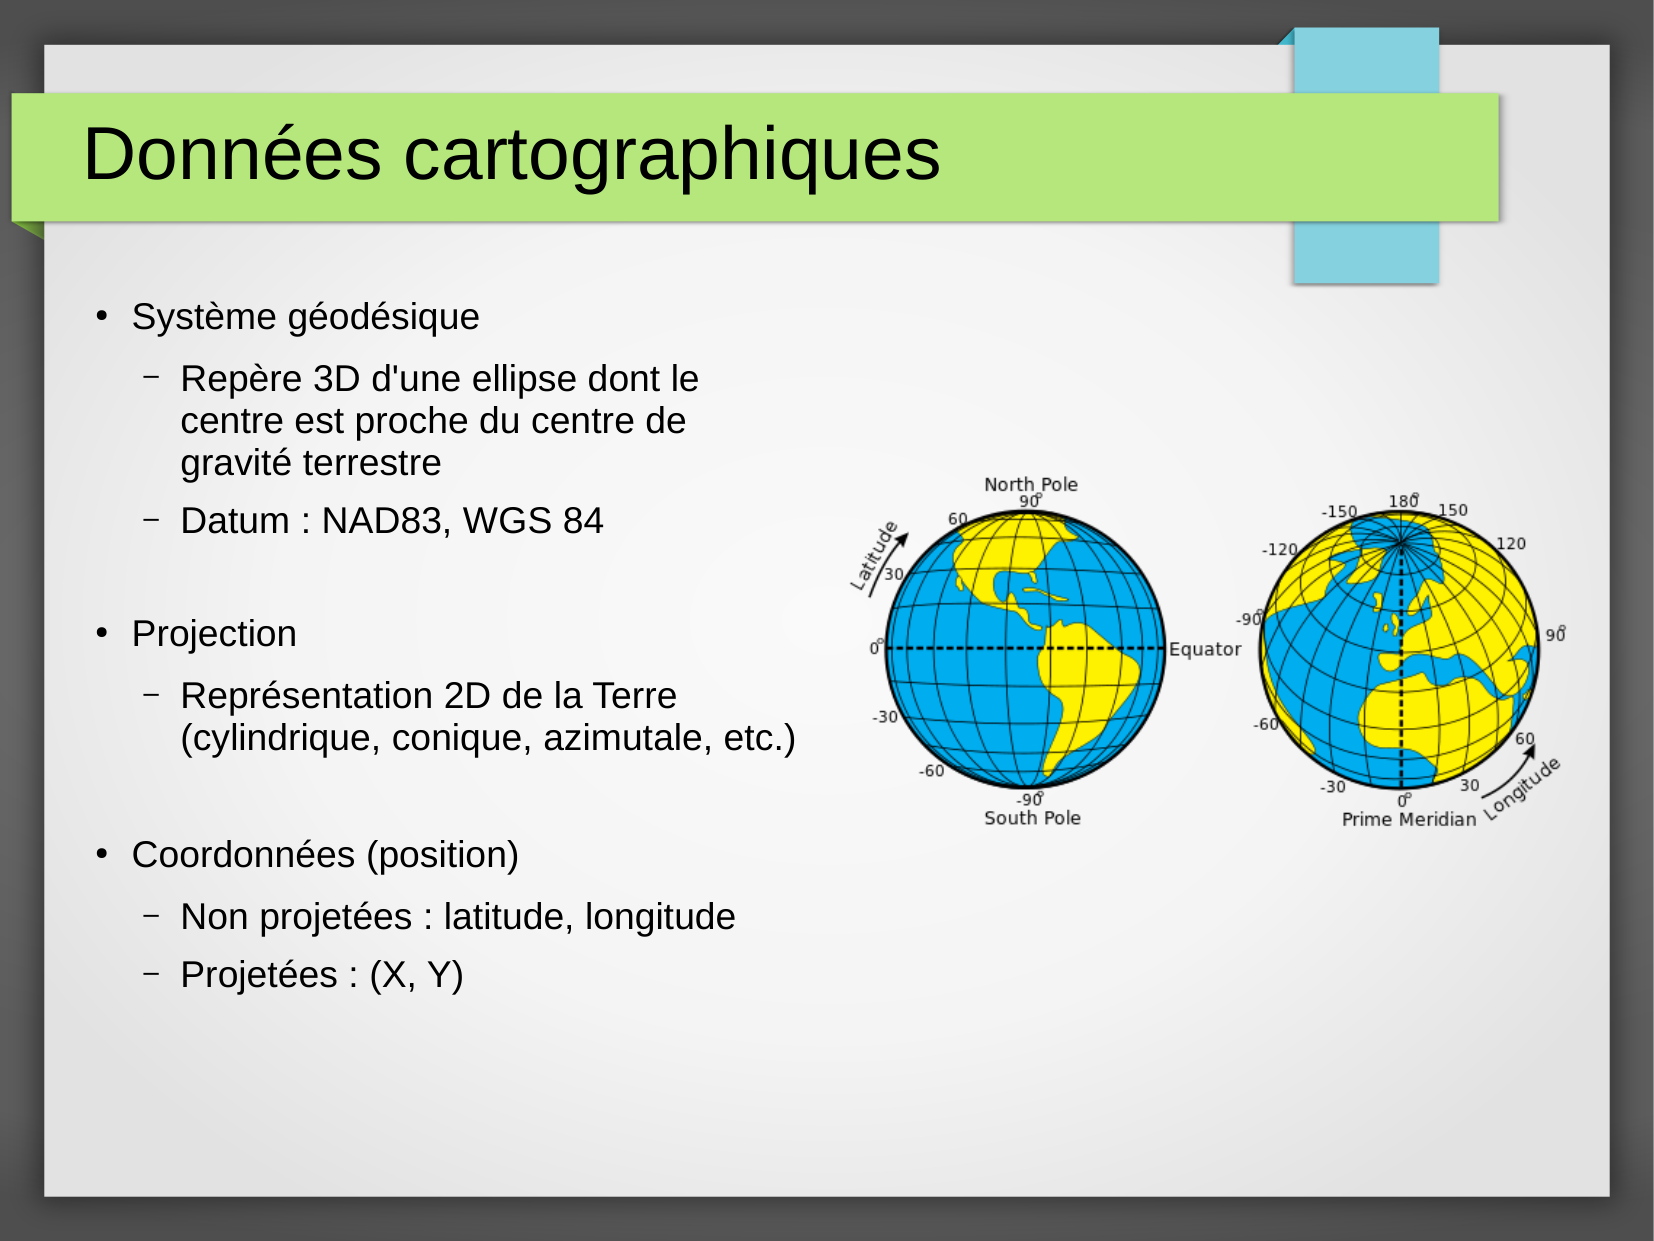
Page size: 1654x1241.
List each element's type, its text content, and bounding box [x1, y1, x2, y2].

title Données cartographiques [82, 94, 1264, 213]
picture [0, 0, 1654, 1241]
list Système géodésique Repère 3D d'une ellipse dont le centre est proche du centre de gravité terrestre Datum : NAD83, WGS 84 Projection Représentation 2D de la Terre (cylindrique, conique, azimutale, etc.) Coordonnées (position) Non projetées : latitude, longitude Projetées : (X, Y) [82, 295, 809, 1015]
